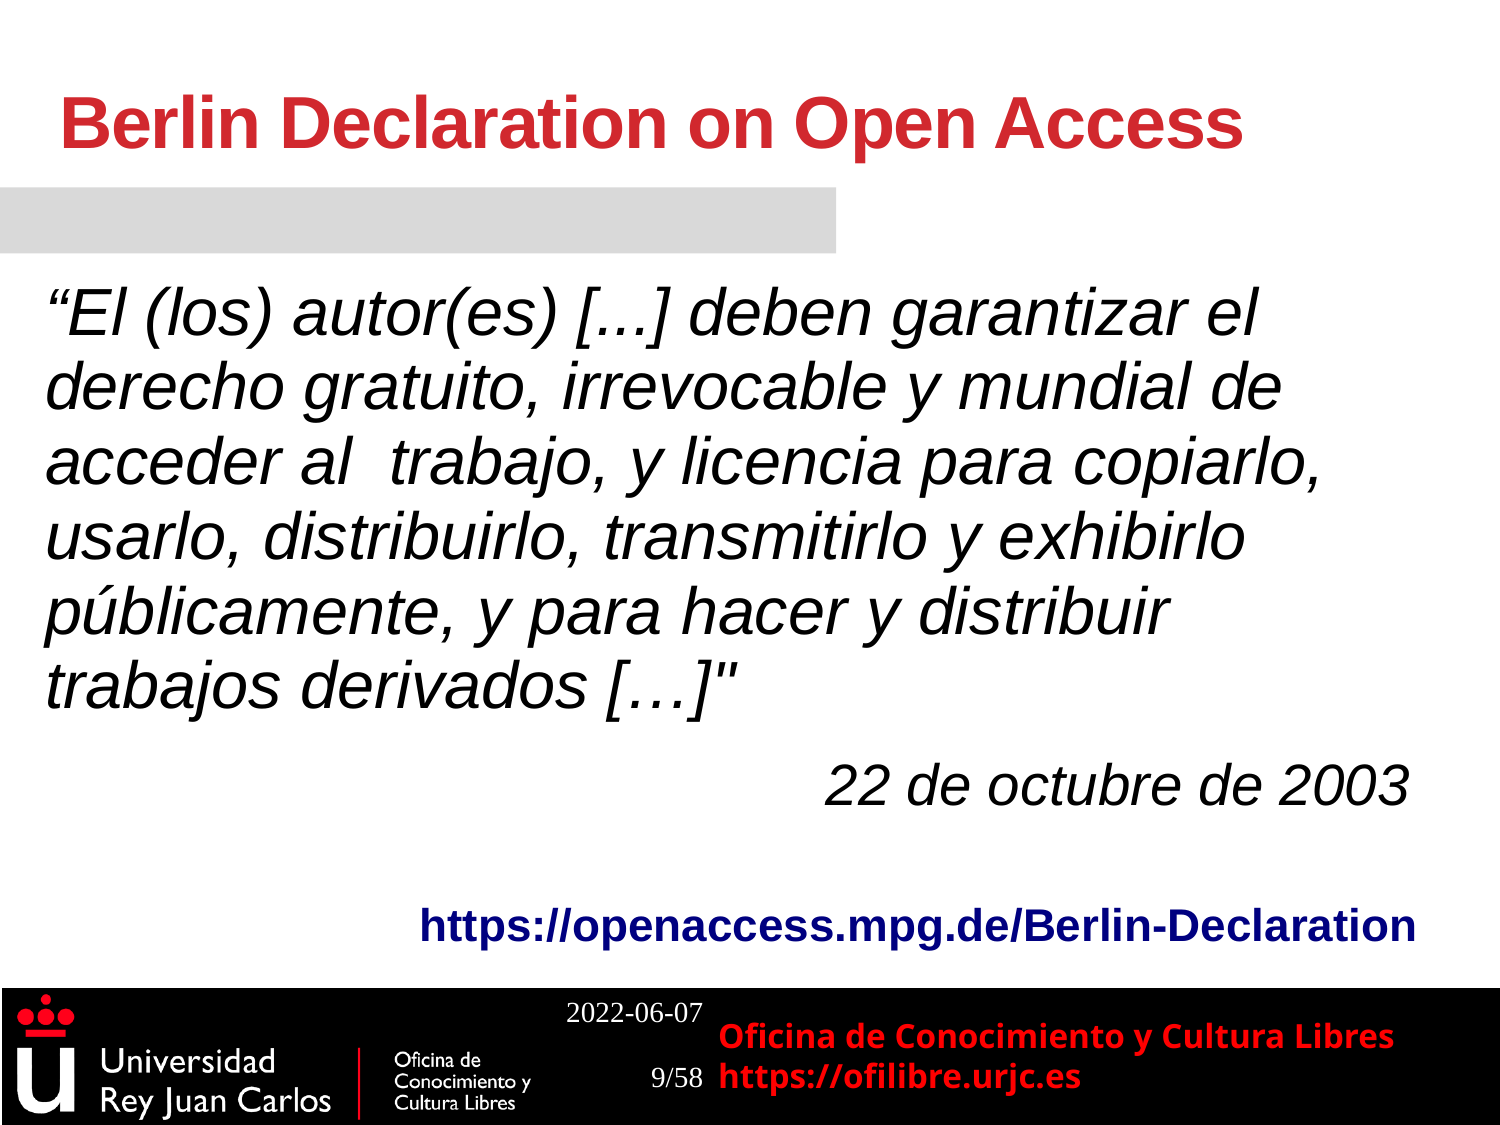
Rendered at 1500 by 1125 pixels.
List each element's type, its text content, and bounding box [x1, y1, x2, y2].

text_box “El (los) autor(es) [...] deben garantizar el derecho gratuito, irrevocable y mundial de acceder al trabajo, y licencia para copiarlo, usarlo, distribuirlo, transmitirlo y exhibirlo públicamente, y para hacer y distribuir trabajos derivados […]'' 22 de octubre de 2003 [30, 267, 1426, 826]
title [75, 7, 1425, 196]
text_box Berlin Declaration on Open Access [0, 24, 1326, 172]
picture [17, 994, 531, 1120]
text_box https://openaccess.mpg.de/Berlin-Declaration [405, 892, 1441, 961]
